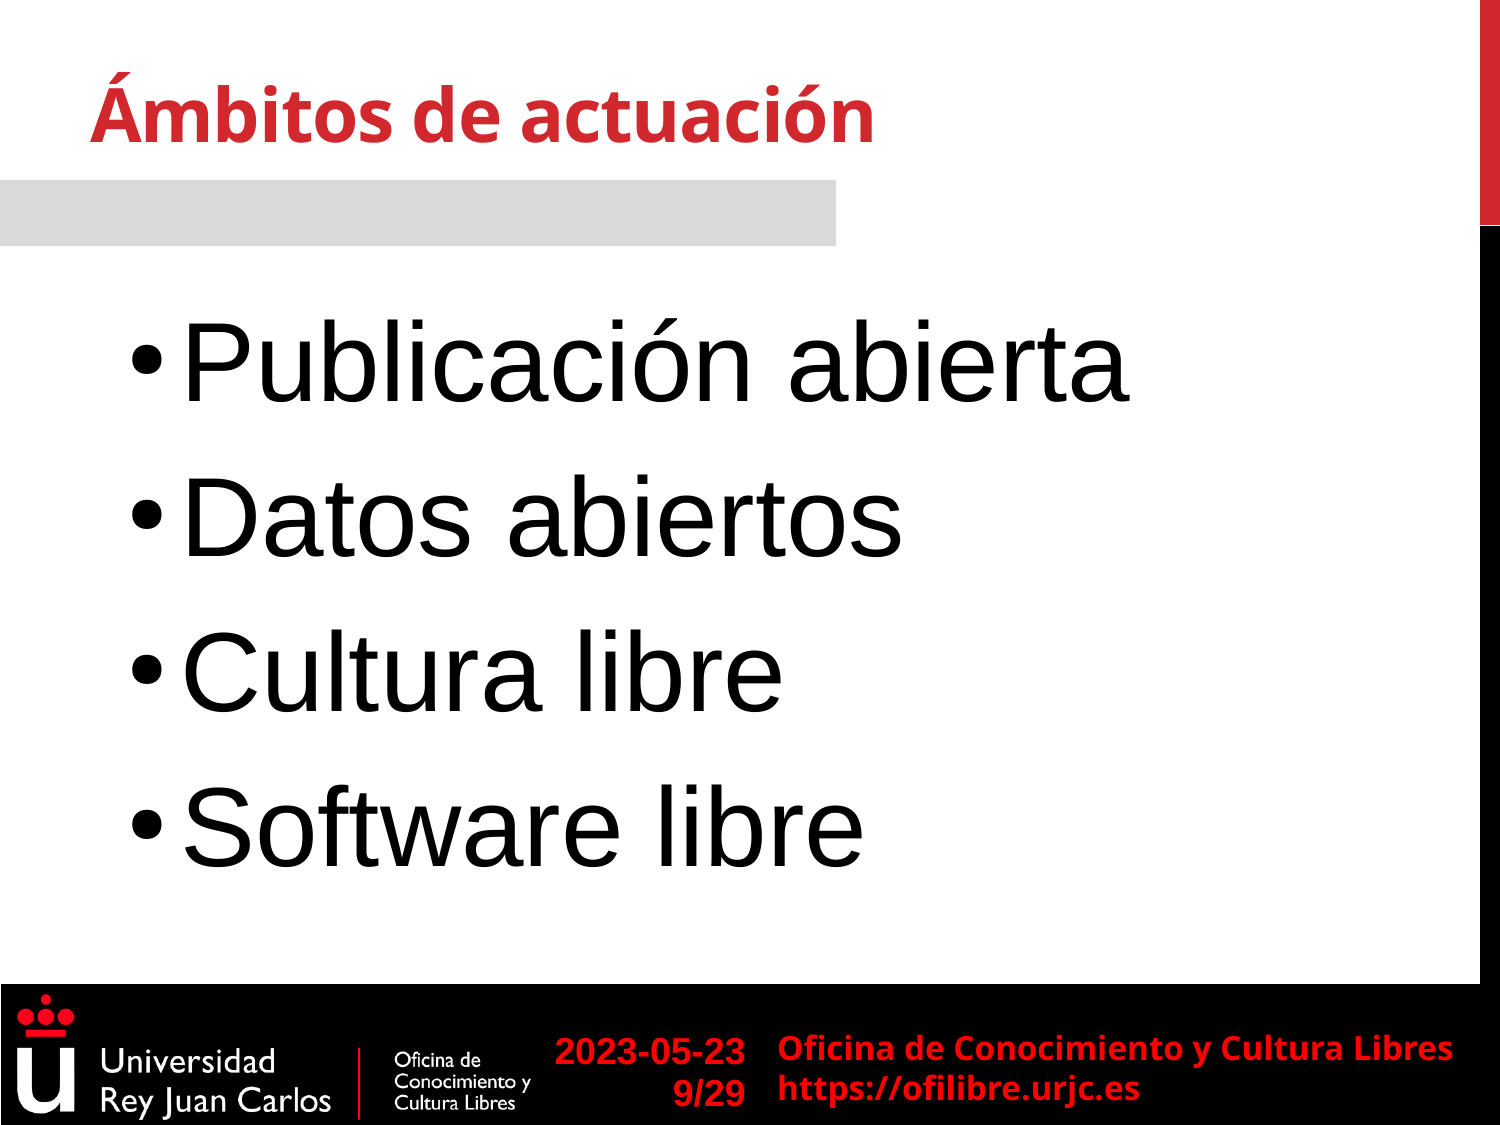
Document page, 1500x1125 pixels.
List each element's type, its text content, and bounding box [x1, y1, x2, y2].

title [75, 15, 1425, 172]
picture [17, 994, 531, 1120]
list Publicación abierta Datos abiertos Cultura libre Software libre [94, 292, 1412, 912]
text_box Ámbitos de actuación [0, 24, 1326, 172]
